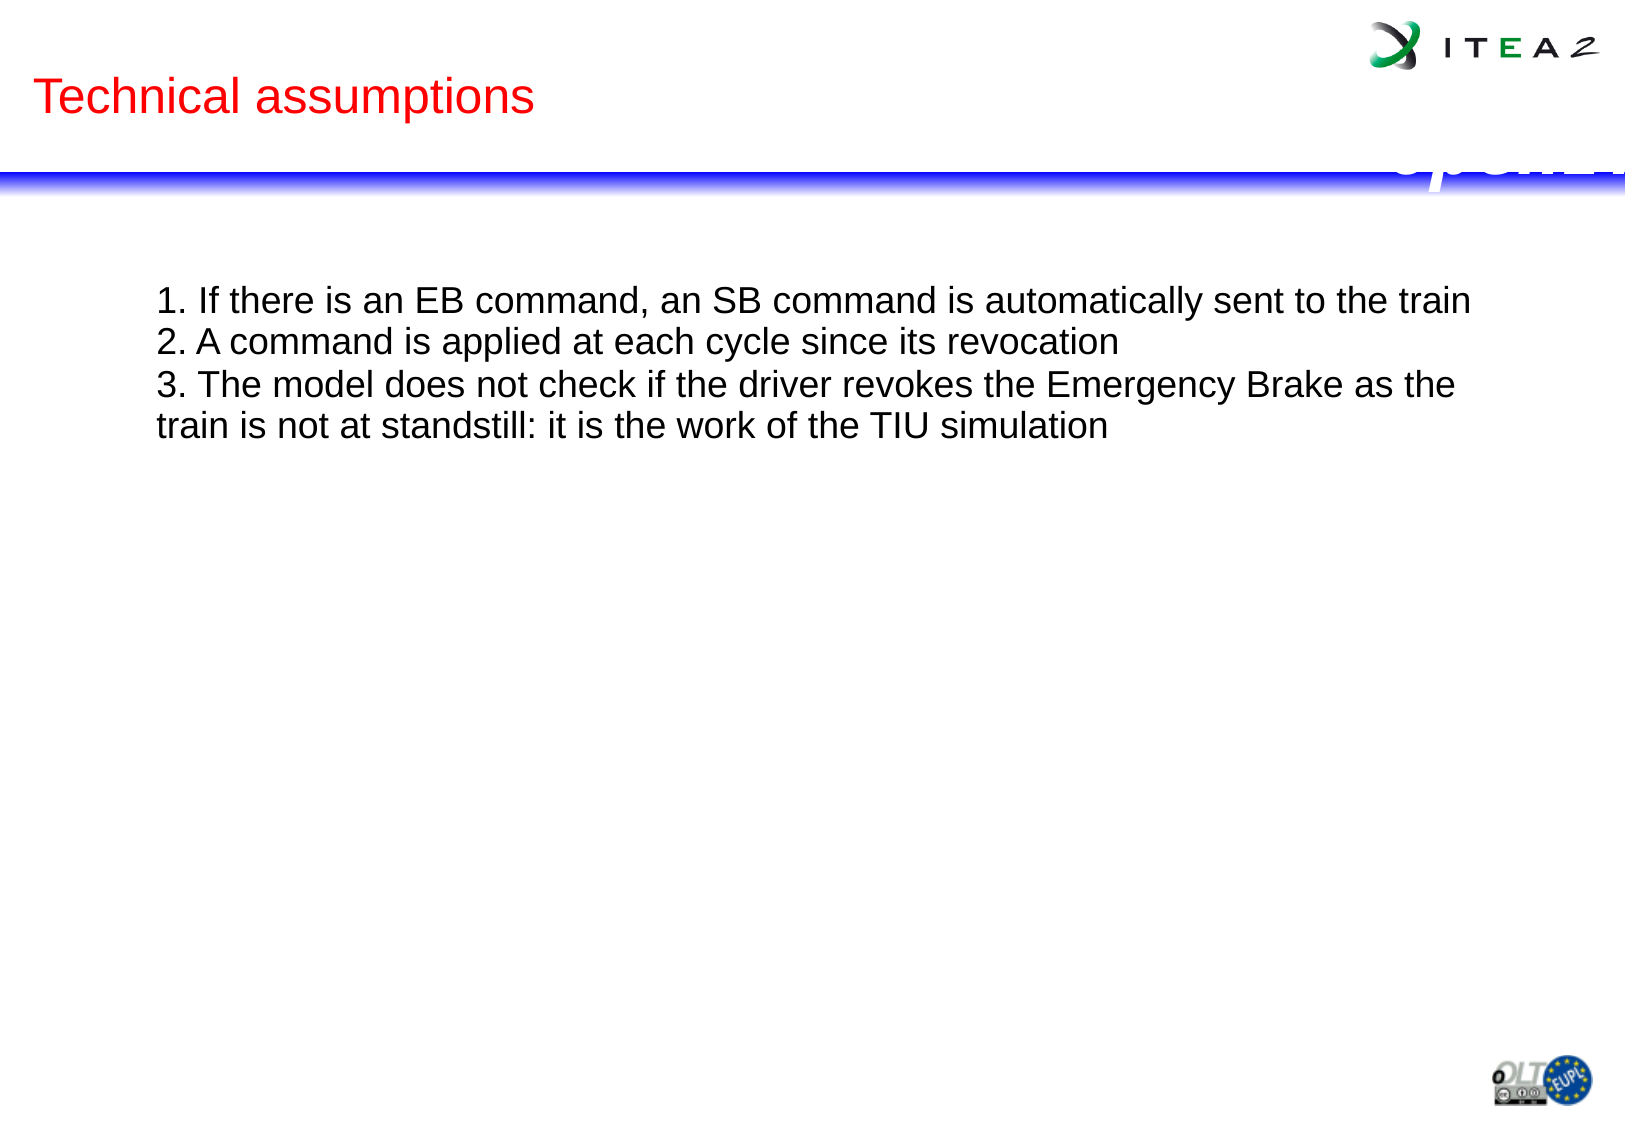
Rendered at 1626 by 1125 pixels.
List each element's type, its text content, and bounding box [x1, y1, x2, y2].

text_box 1. If there is an EB command, an SB command is automatically sent to the train 2. A command is applied at each cycle since its revocation 3. The model does not check if the driver revokes the Emergency Brake as the train is not at standstill: it is the work of the TIU simulation [141, 271, 1488, 455]
picture [1348, 21, 1625, 70]
title Technical assumptions [32, 43, 1341, 150]
picture [1492, 1055, 1593, 1106]
